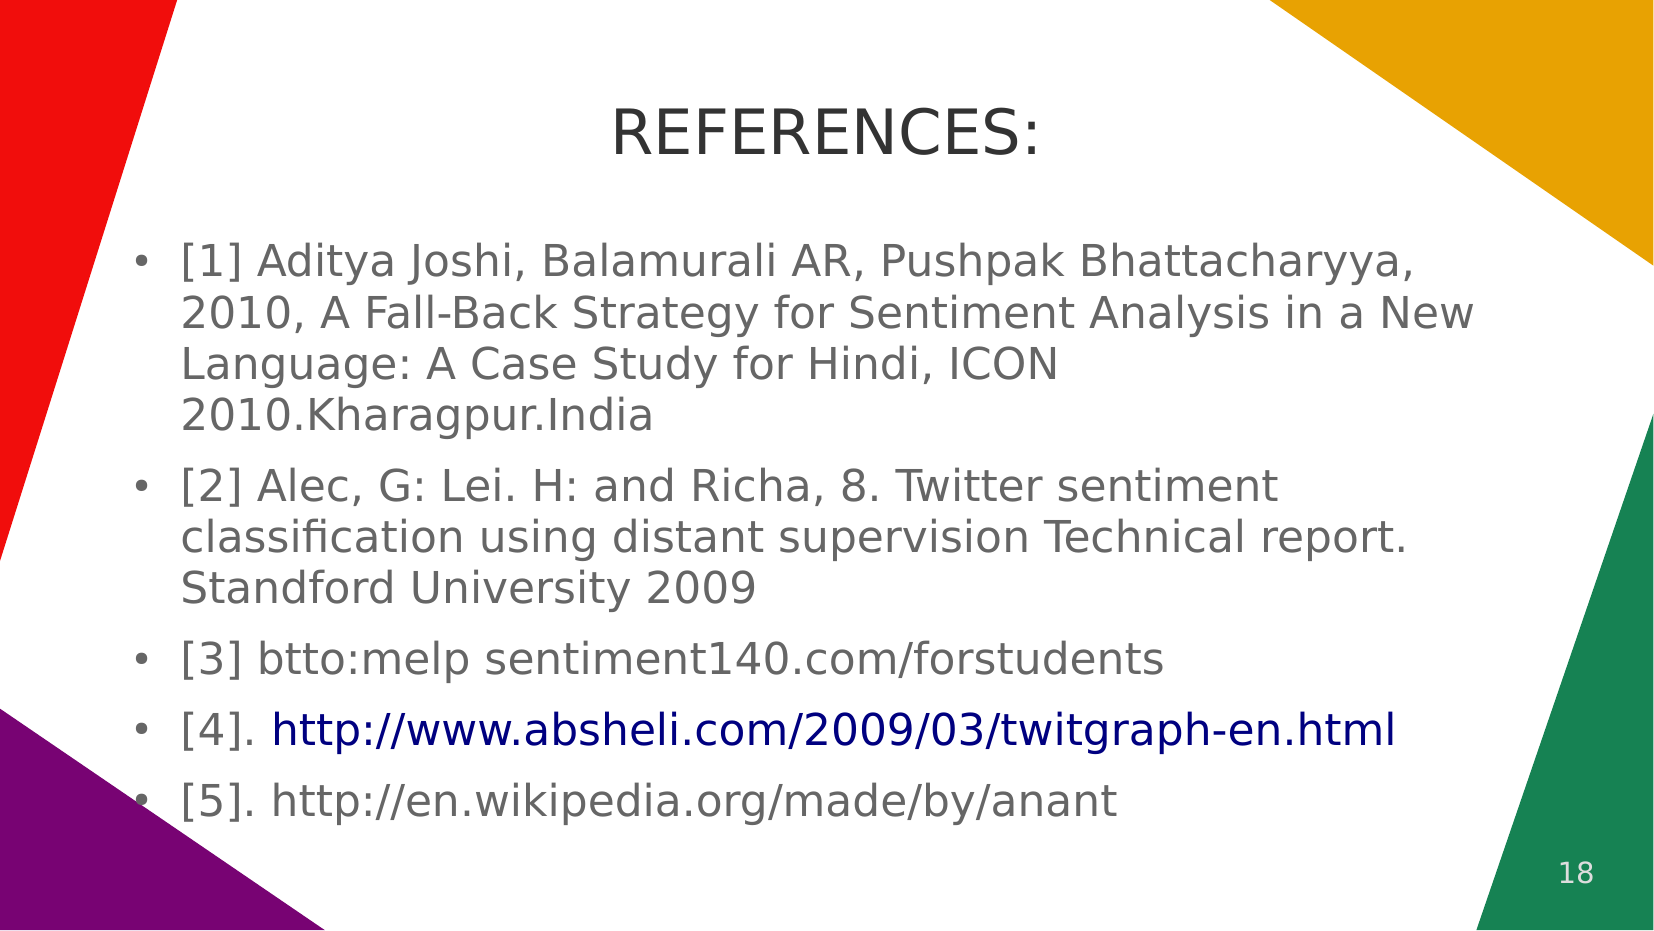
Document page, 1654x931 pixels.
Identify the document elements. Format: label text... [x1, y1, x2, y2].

title REFERENCES: [118, 59, 1536, 207]
list [1] Aditya Joshi, Balamurali AR, Pushpak Bhattacharyya, 2010, A Fall-Back Strategy for Sentiment Analysis in a New Language: A Case Study for Hindi, ICON 2010.Kharagpur.India [2] Alec, G: Lei. H: and Richa, 8. Twitter sentiment classification using distant supervision Technical report. Standford University 2009 [3] btto:melp sentiment140.com/forstudents [4]. http://www.absheli.com/2009/03/twitgraph-en.html [5]. http://en.wikipedia.org/made/by/anant [118, 236, 1536, 827]
